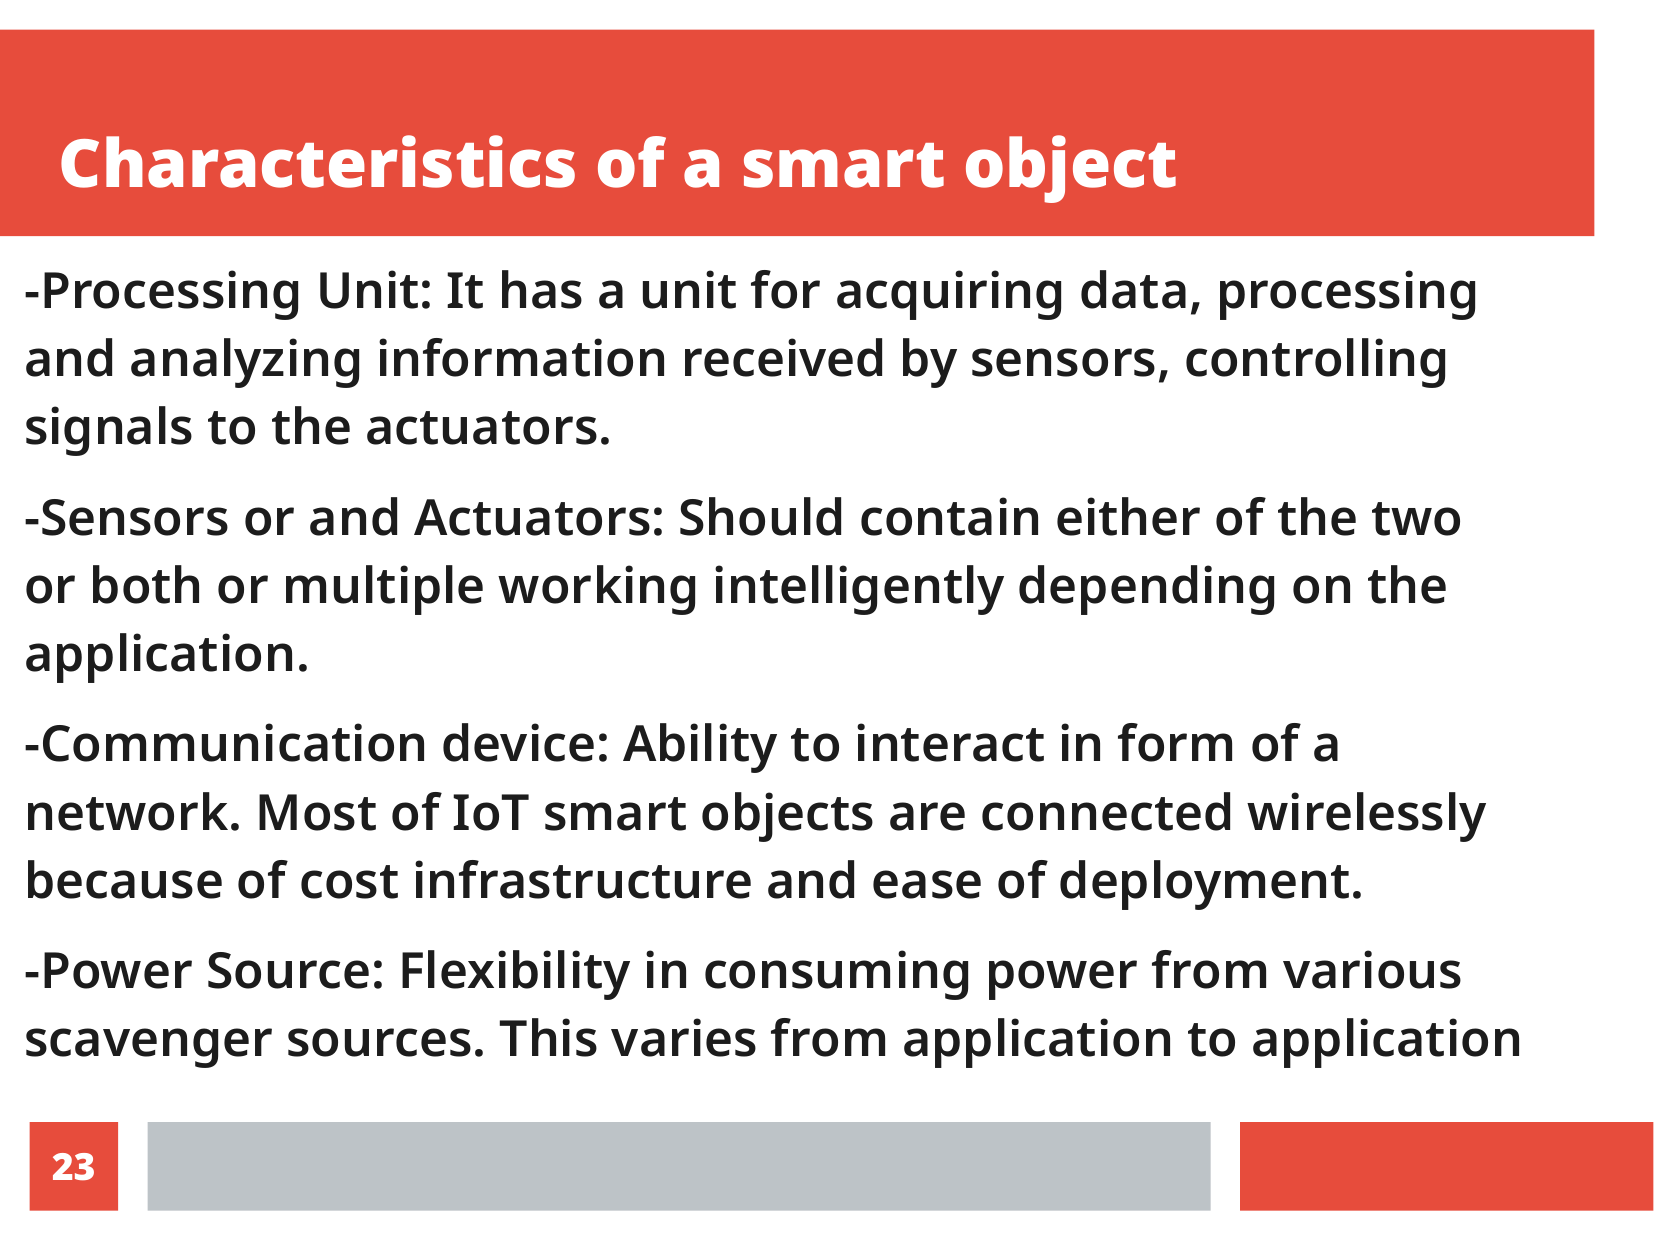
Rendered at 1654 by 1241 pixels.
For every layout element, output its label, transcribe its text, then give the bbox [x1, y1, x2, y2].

list -Processing Unit: It has a unit for acquiring data, processing and analyzing information received by sensors, controlling signals to the actuators. -Sensors or and Actuators: Should contain either of the two or both or multiple working intelligently depending on the application. -Communication device: Ability to interact in form of a network. Most of IoT smart objects are connected wirelessly because of cost infrastructure and ease of deployment. -Power Source: Flexibility in consuming power from various scavenger sources. This varies from application to application [24, 255, 1531, 1096]
title Characteristics of a smart object [59, 59, 1595, 207]
